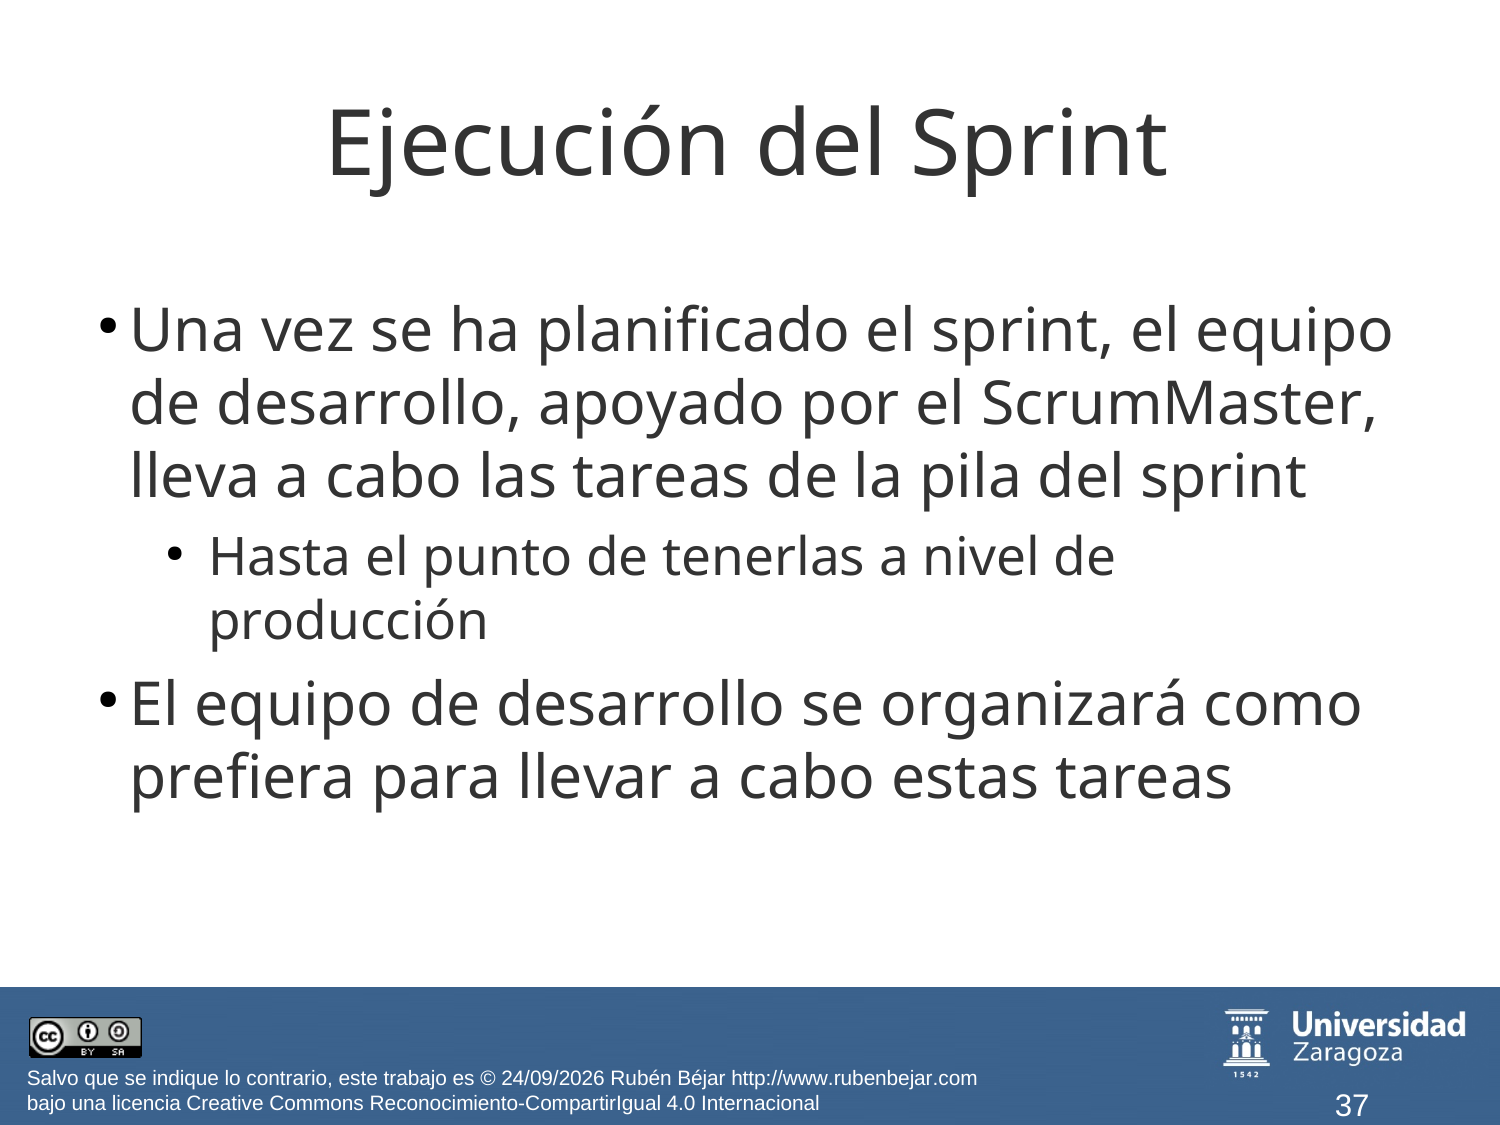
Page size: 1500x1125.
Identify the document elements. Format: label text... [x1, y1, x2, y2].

picture [0, 987, 1500, 1125]
list Una vez se ha planificado el sprint, el equipo de desarrollo, apoyado por el ScrumMaster, lleva a cabo las tareas de la pila del sprint Hasta el punto de tenerlas a nivel de producción El equipo de desarrollo se organizará como prefiera para llevar a cabo estas tareas [82, 283, 1418, 957]
title Ejecución del Sprint [74, 21, 1420, 257]
